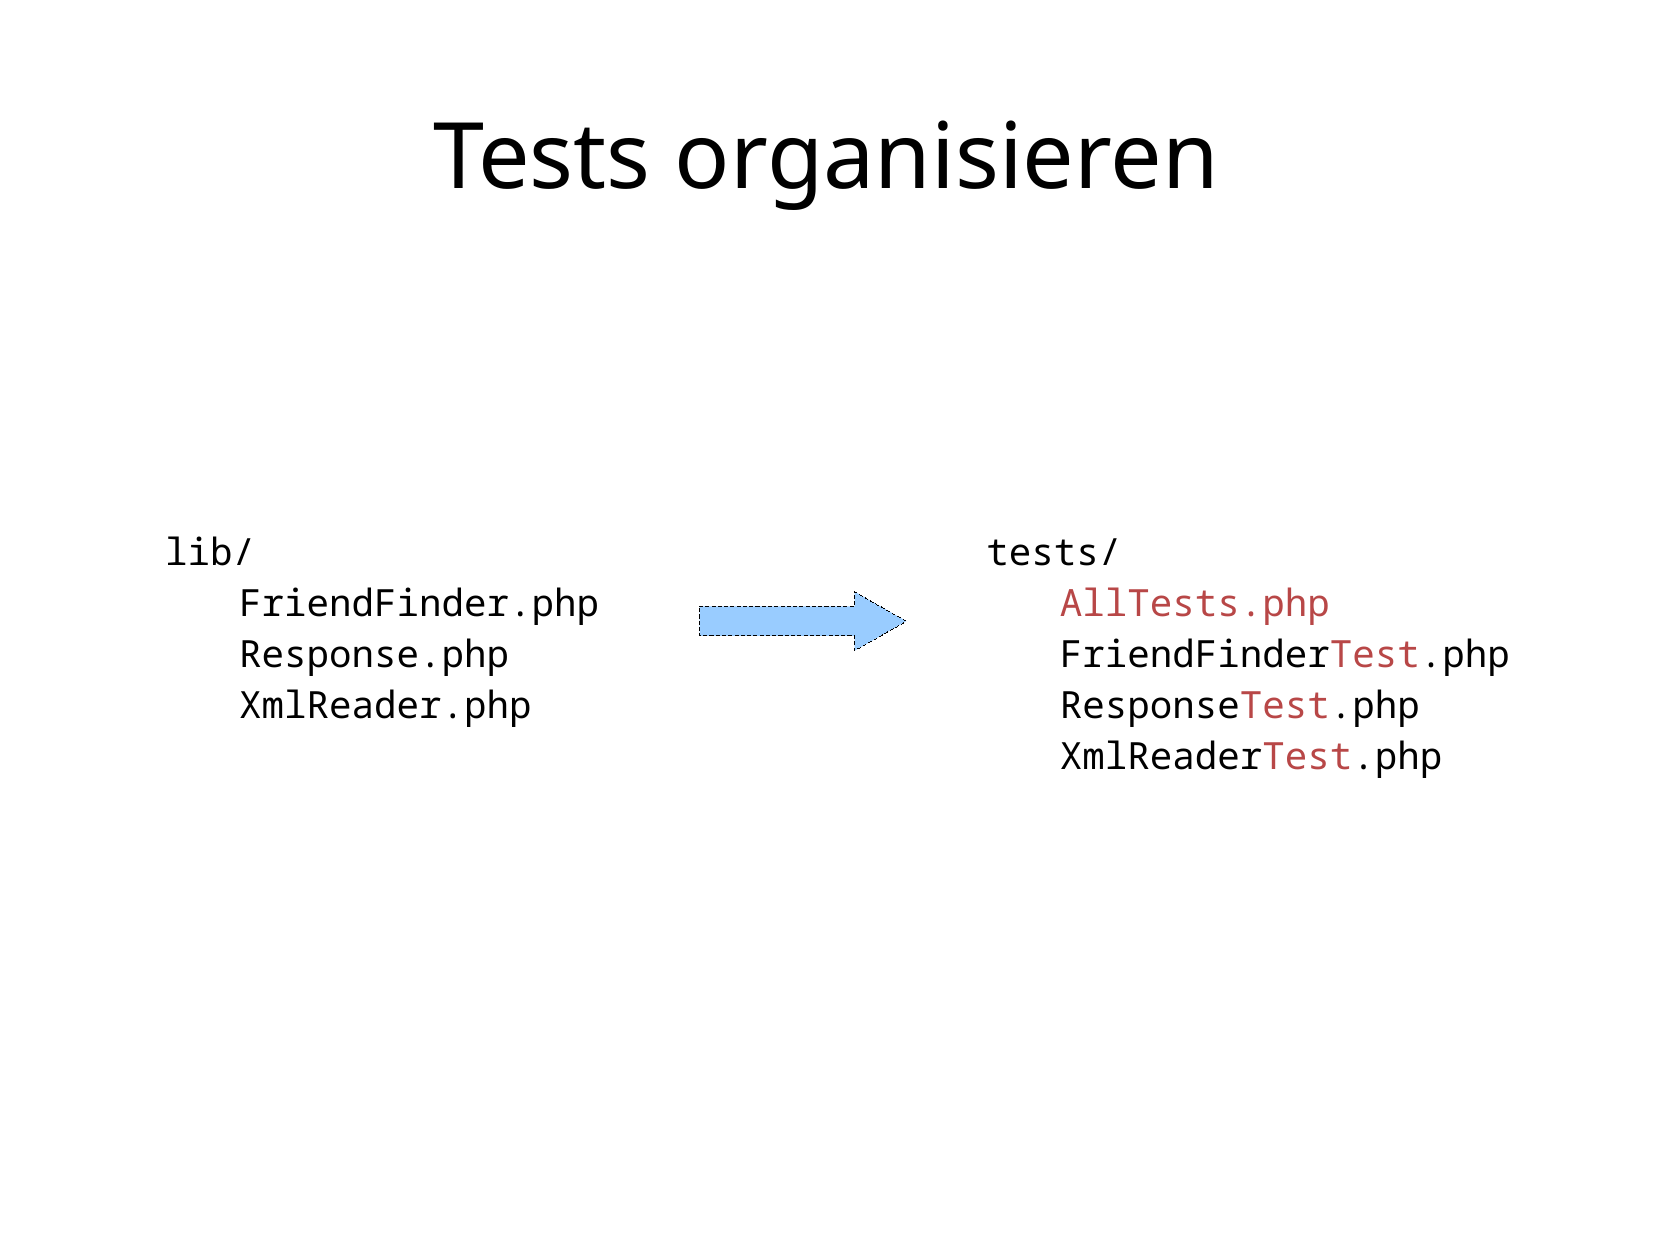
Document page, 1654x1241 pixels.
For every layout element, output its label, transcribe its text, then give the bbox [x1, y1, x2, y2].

text_box lib/ FriendFinder.php Response.php XmlReader.php [150, 518, 614, 684]
text_box [699, 591, 907, 651]
title Tests organisieren [82, 56, 1571, 250]
text_box tests/ AllTests.php FriendFinderTest.php ResponseTest.php XmlReaderTest.php [971, 518, 1525, 721]
